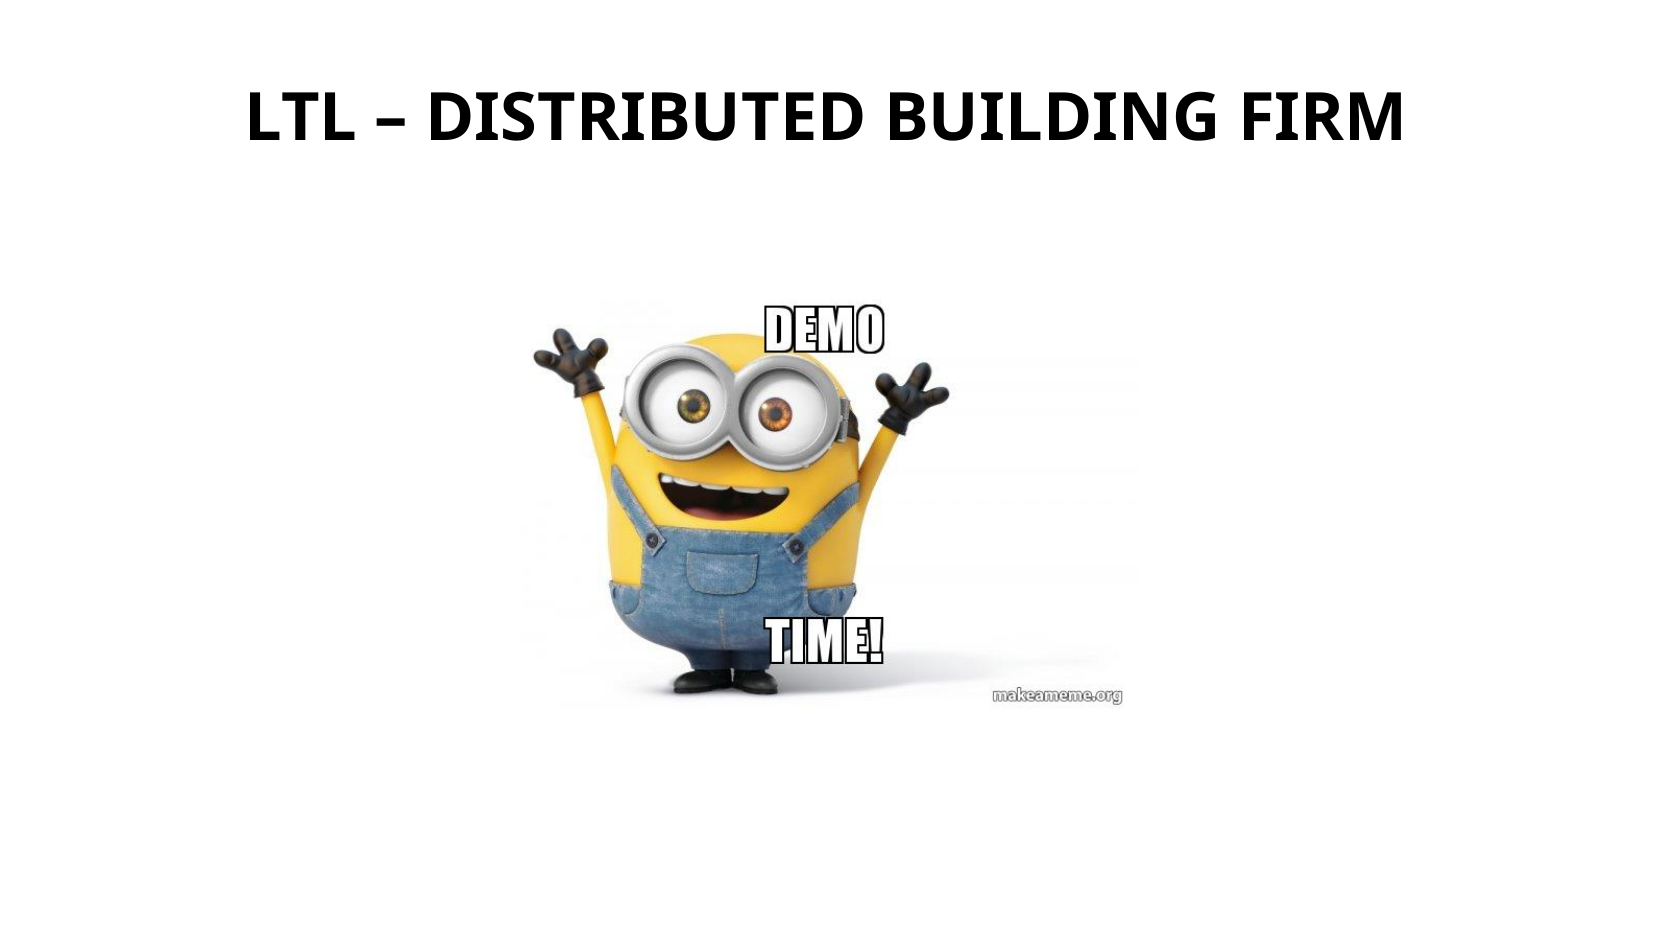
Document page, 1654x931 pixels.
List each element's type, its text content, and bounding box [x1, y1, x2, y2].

picture [514, 291, 1140, 710]
title LTL – DISTRIBUTED BUILDING FIRM [82, 36, 1571, 193]
